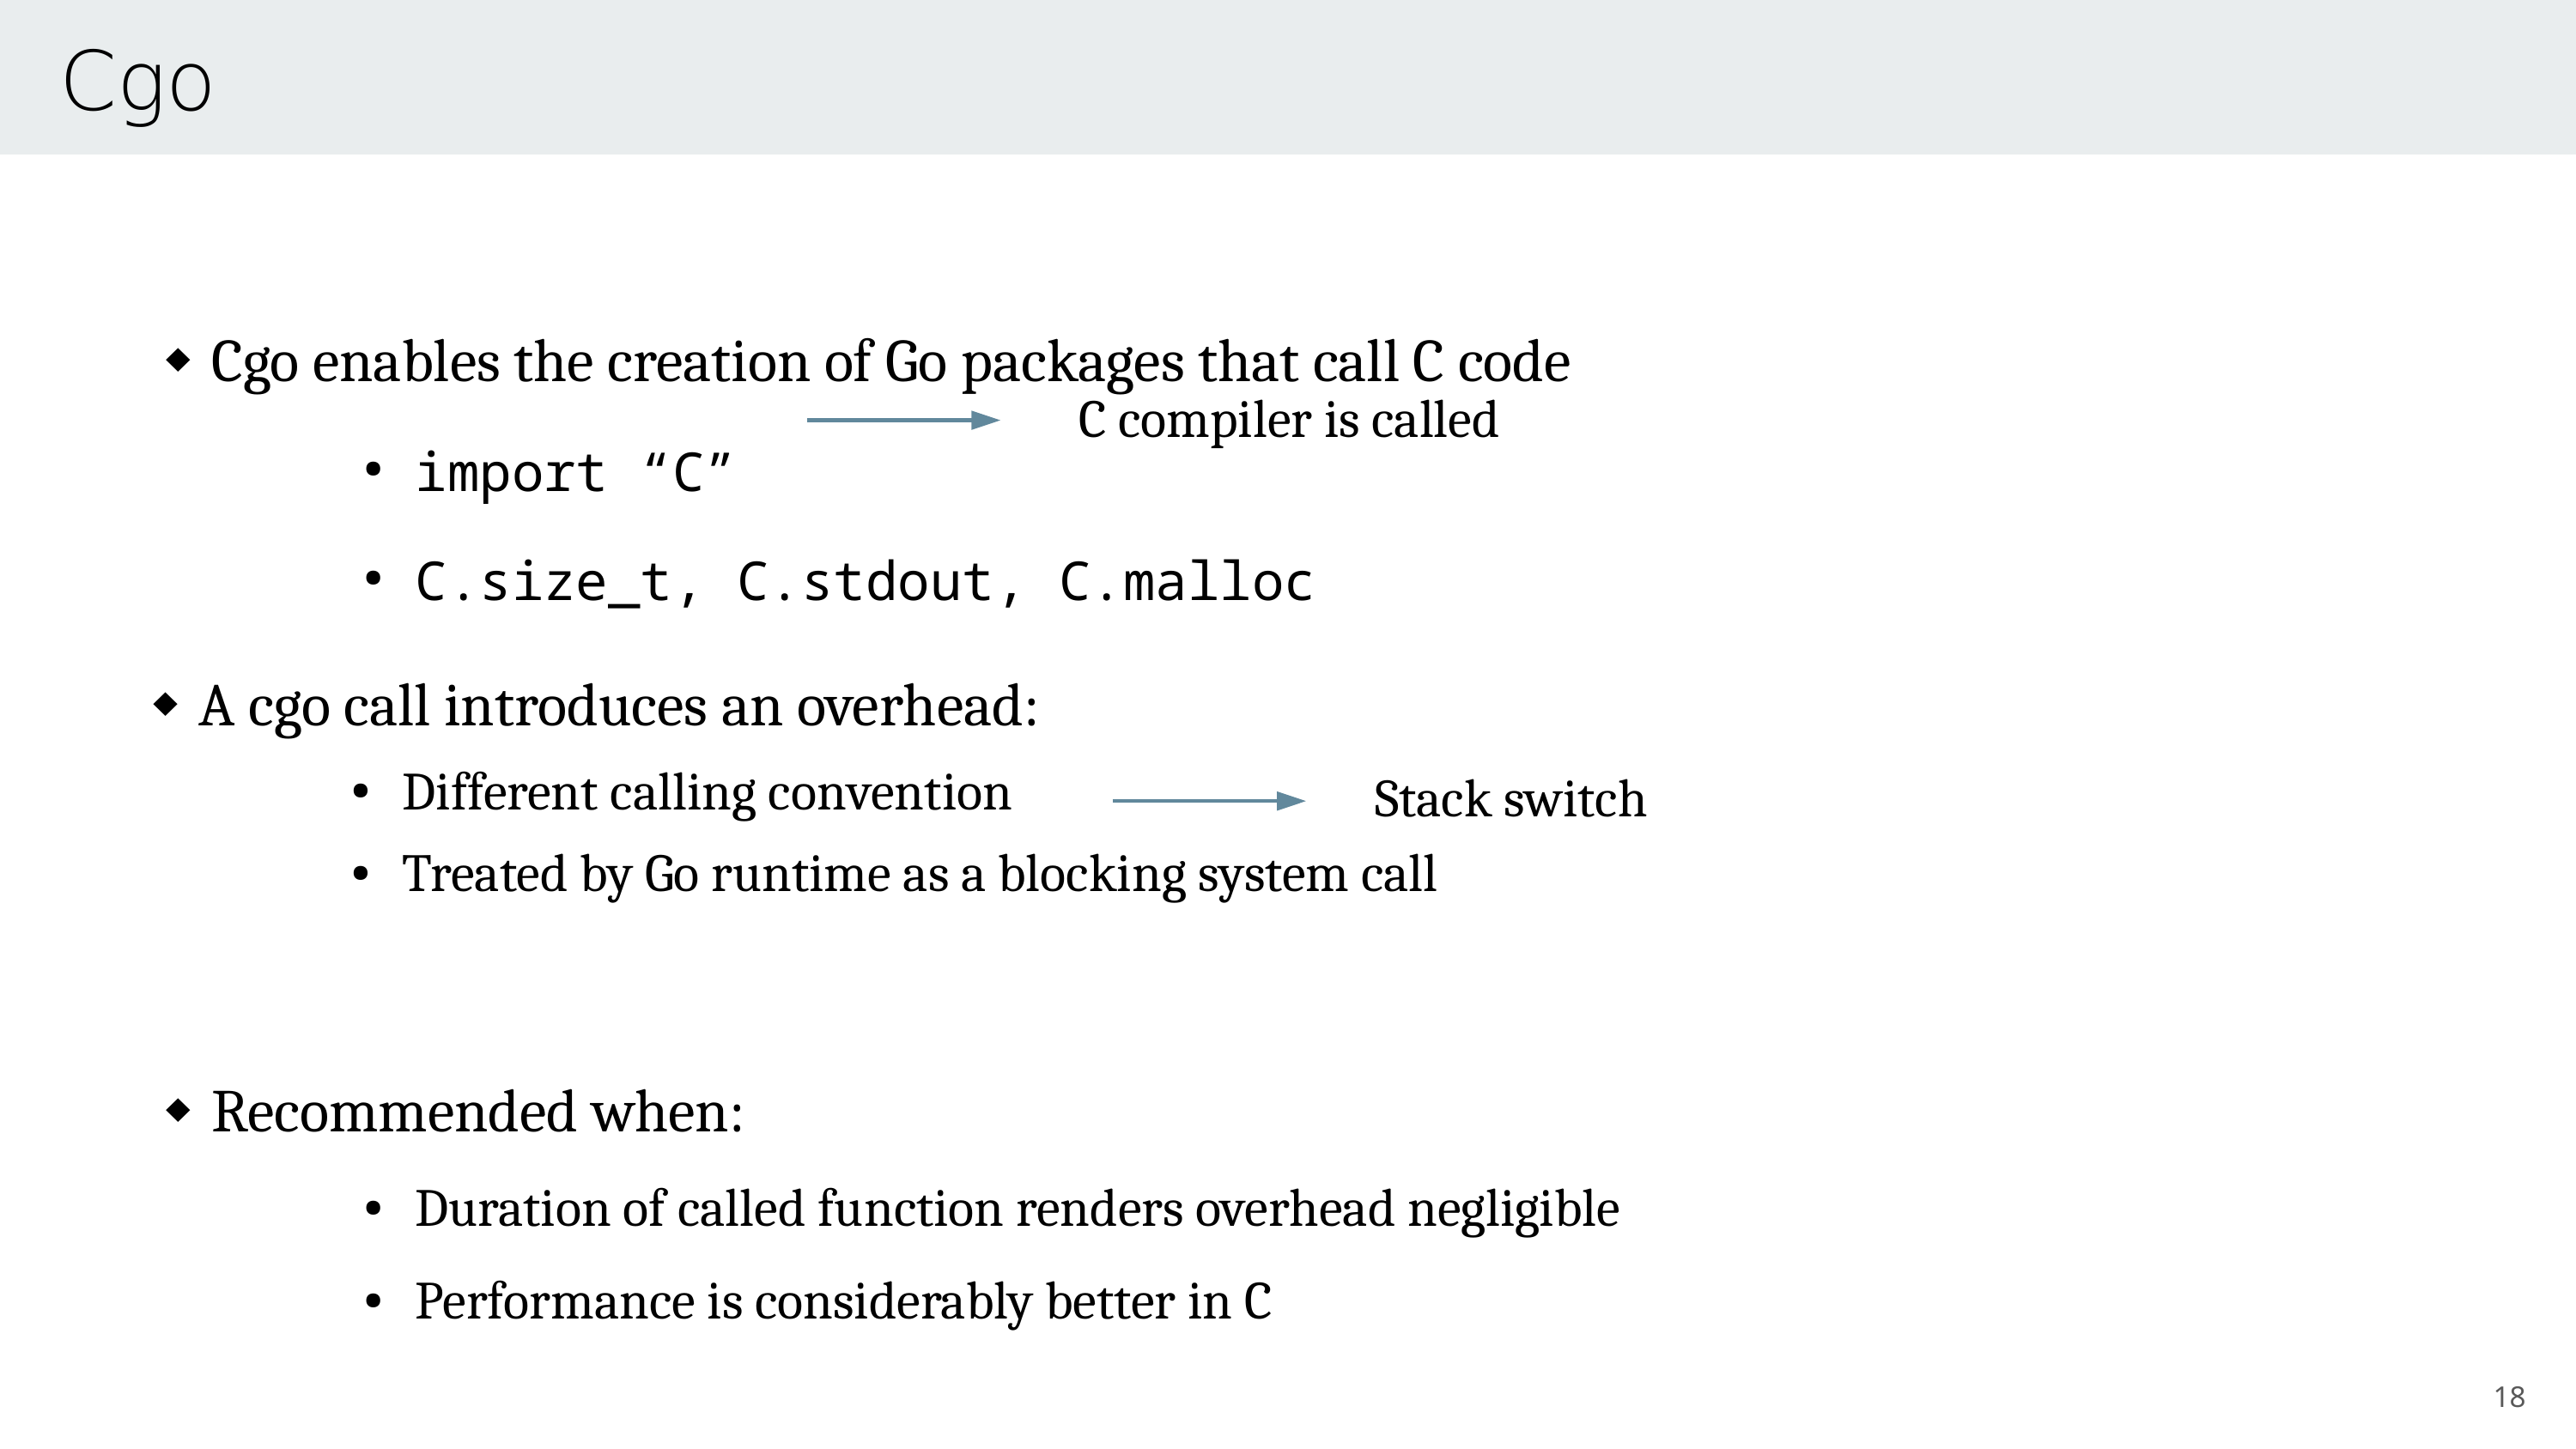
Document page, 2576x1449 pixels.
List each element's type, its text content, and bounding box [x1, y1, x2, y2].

text_box Recommended when: Duration of called function renders overhead negligible Performance is considerably better in C [137, 1035, 1692, 1310]
text_box Stack switch [1362, 762, 1673, 839]
text_box Cgo enables the creation of Go packages that call C code import “C” C.size_t, C.stdout, C.malloc [137, 286, 1742, 567]
title Cgo [59, 6, 2226, 158]
list A cgo call introduces an overhead: Different calling convention Treated by Go runtime as a blocking system call [137, 671, 1567, 958]
